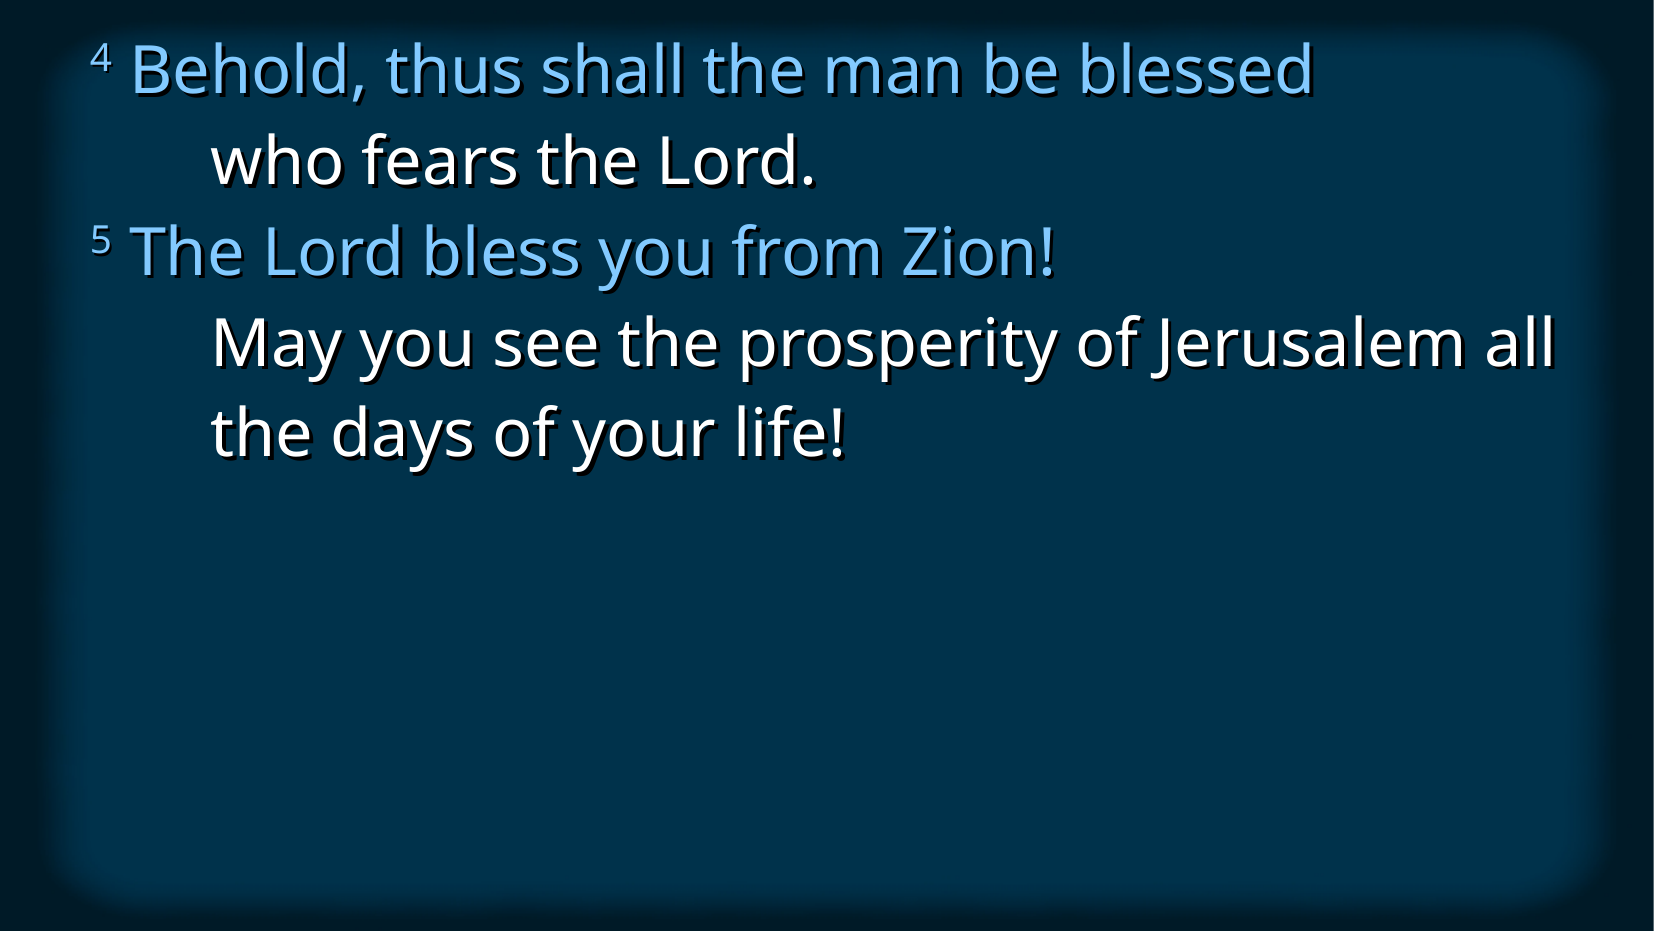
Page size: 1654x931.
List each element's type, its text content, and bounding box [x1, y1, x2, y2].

text_box 4 Behold, thus shall the man be blessed who fears the Lord. 5 The Lord bless you from Zion! May you see the prosperity of Jerusalem all the days of your life! [75, 15, 1576, 481]
picture [0, 0, 1654, 931]
